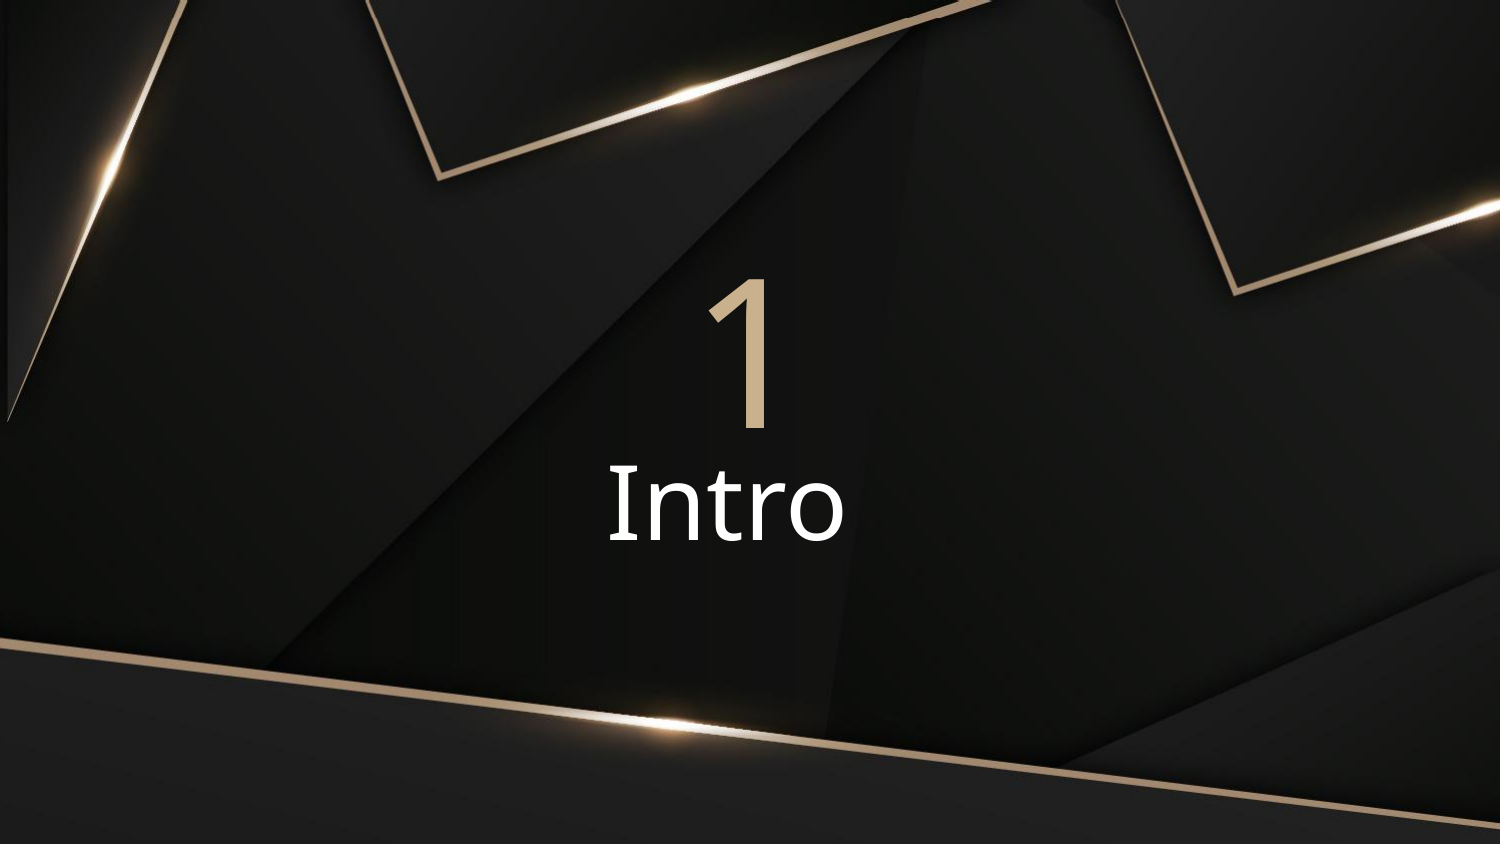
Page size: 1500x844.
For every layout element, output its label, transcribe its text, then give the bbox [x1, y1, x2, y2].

title 1 [622, 216, 878, 486]
title Intro [345, 421, 1111, 587]
picture [0, 0, 1500, 844]
